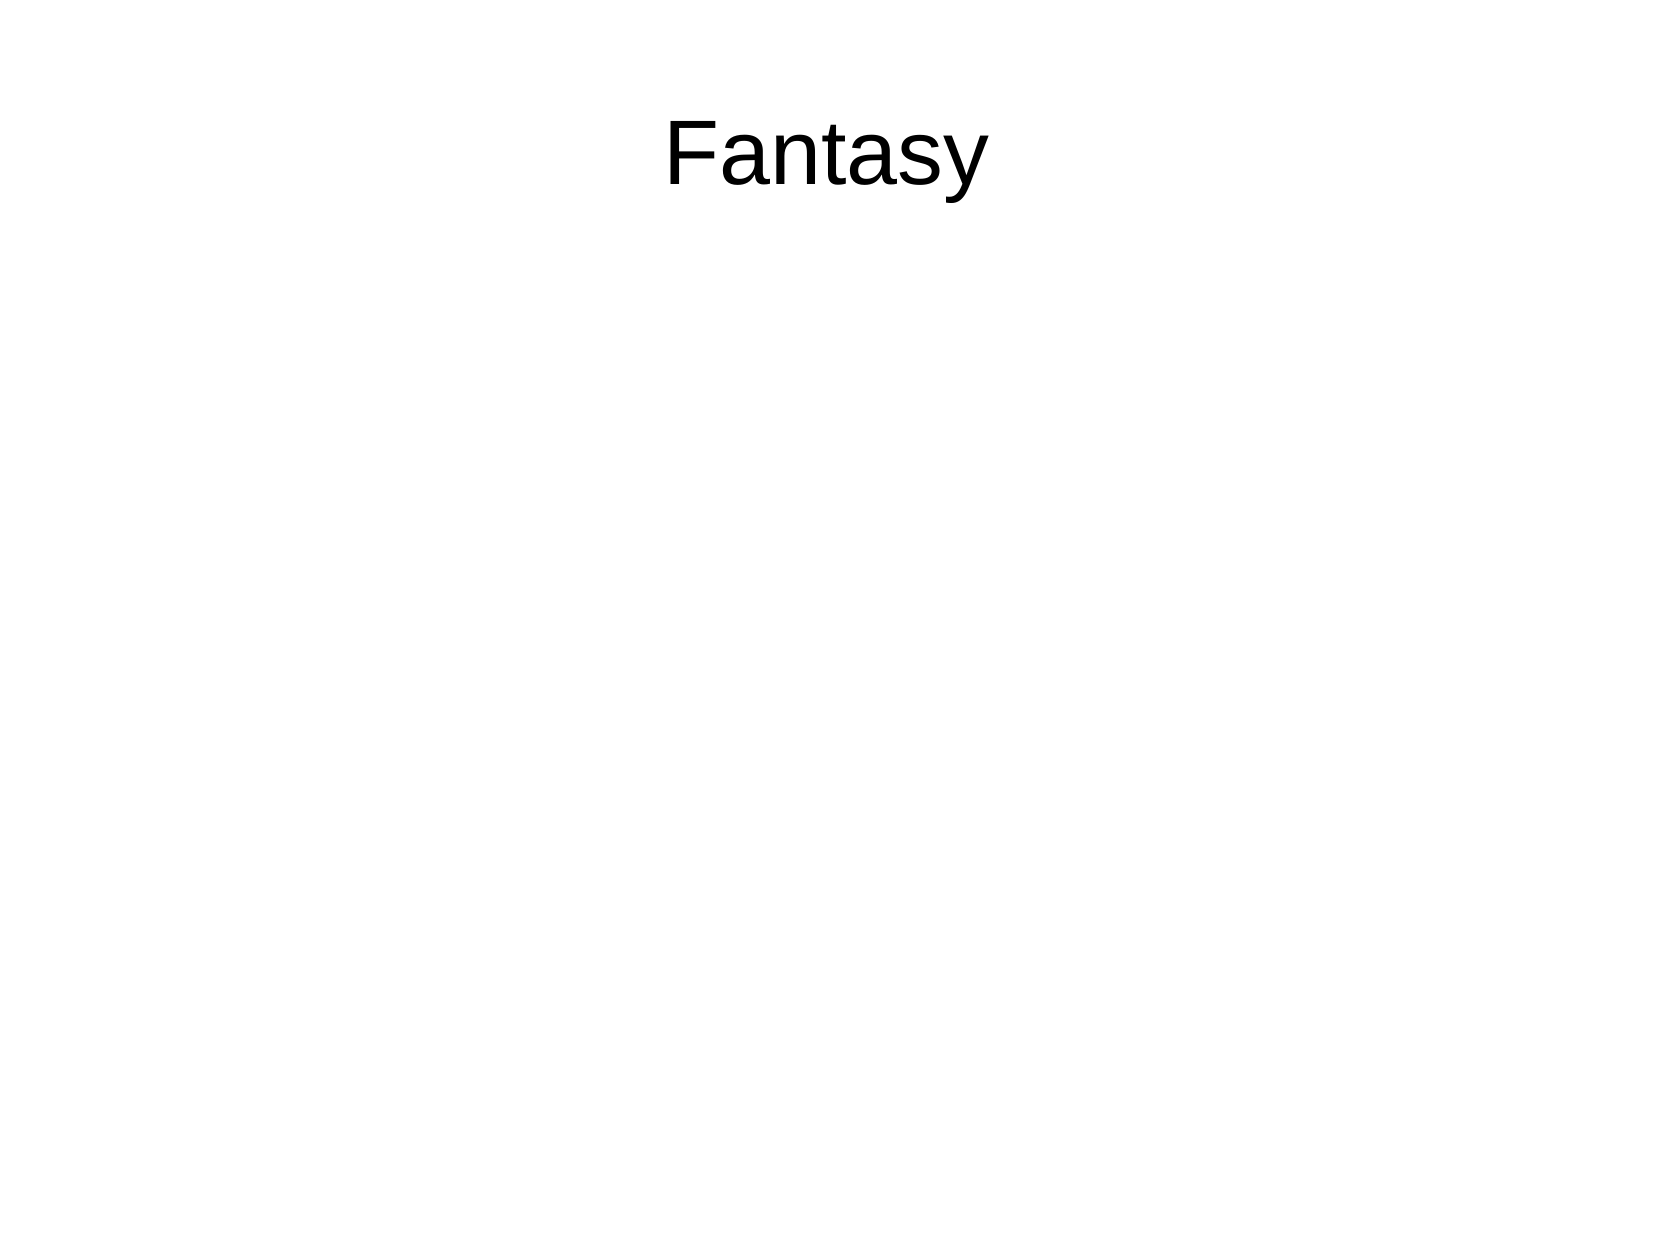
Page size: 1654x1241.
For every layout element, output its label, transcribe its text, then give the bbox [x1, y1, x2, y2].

title Fantasy [82, 49, 1571, 257]
